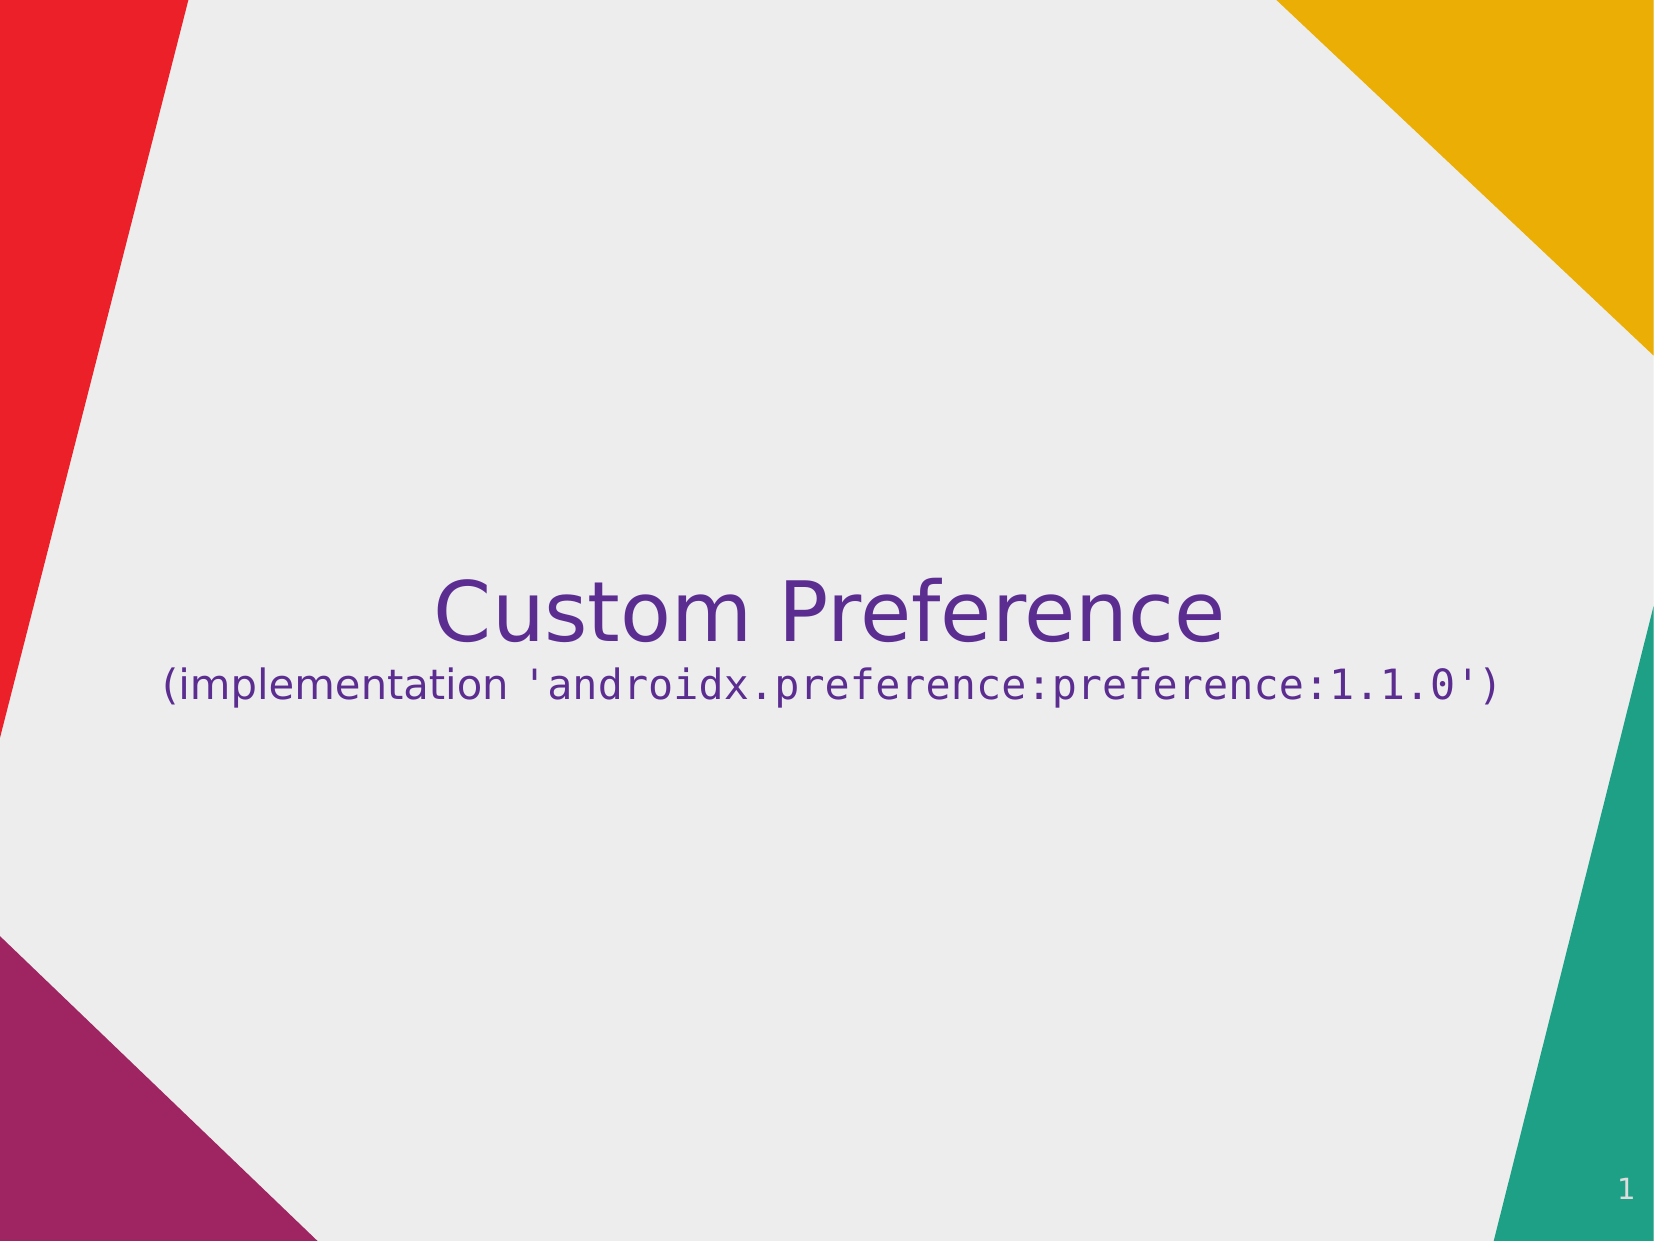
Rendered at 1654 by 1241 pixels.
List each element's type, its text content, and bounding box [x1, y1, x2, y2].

subtitle Custom Preference (implementation 'androidx.preference:preference:1.1.0') [118, 271, 1542, 1003]
